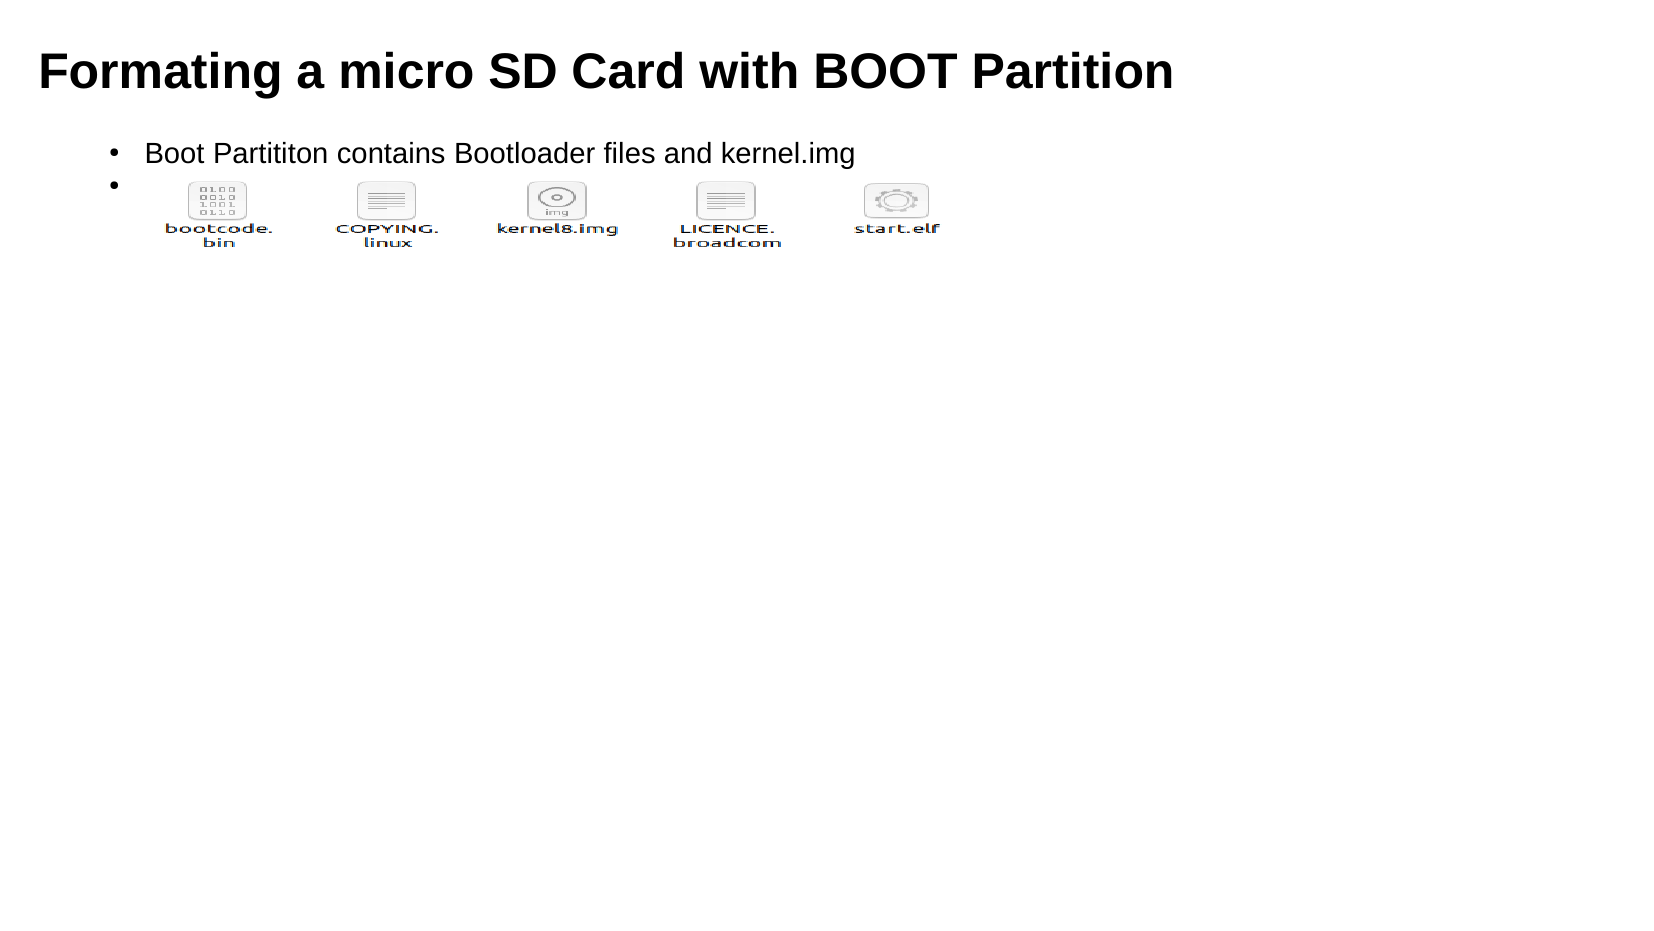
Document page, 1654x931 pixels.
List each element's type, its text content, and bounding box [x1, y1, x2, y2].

text_box Formating a micro SD Card with BOOT Partition [23, 35, 1382, 162]
picture [129, 177, 1058, 302]
text_box Boot Partititon contains Bootloader files and kernel.img [94, 129, 1193, 211]
